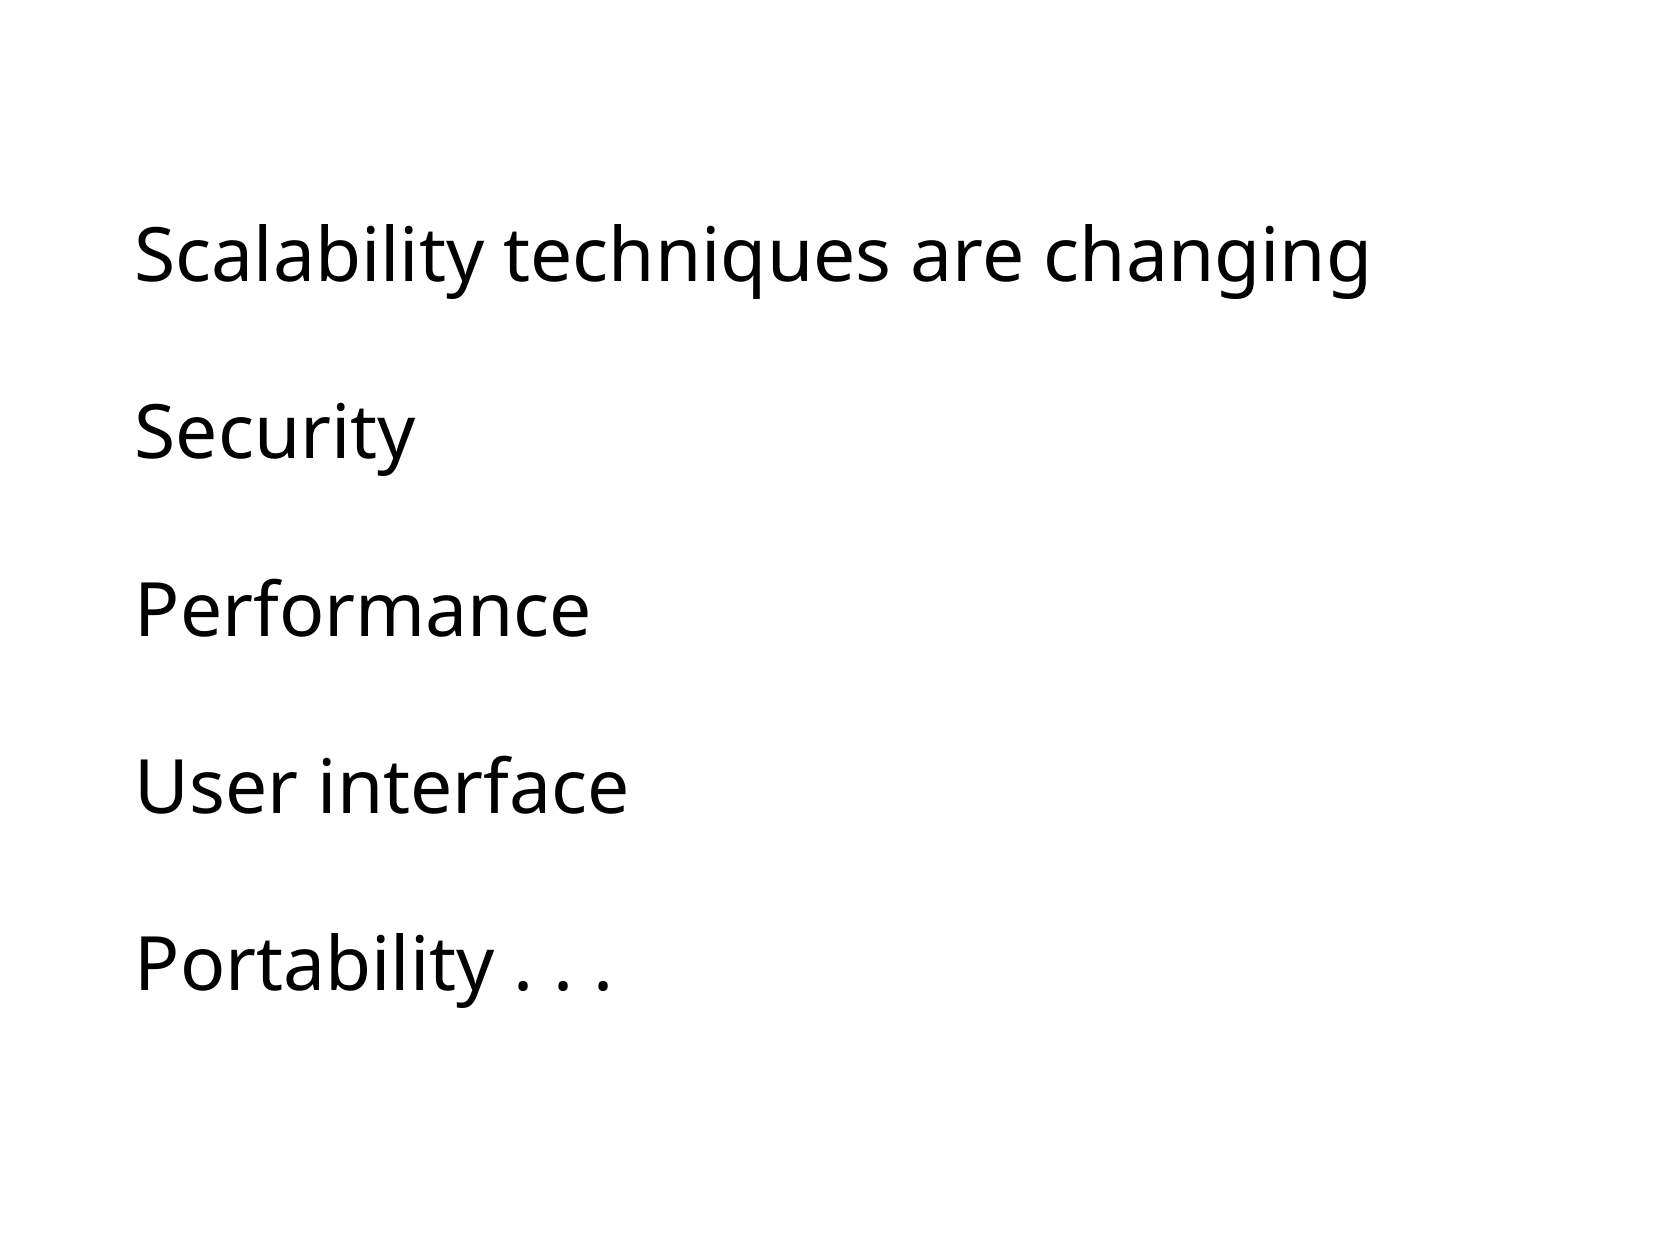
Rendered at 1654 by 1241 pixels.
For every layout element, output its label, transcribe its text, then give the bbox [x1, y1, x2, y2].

text_box Security [120, 371, 1036, 471]
text_box Performance [120, 548, 1036, 648]
text_box Scalability techniques are changing [120, 194, 1456, 378]
text_box Portability . . . [120, 902, 1036, 1002]
text_box User interface [120, 725, 1036, 825]
